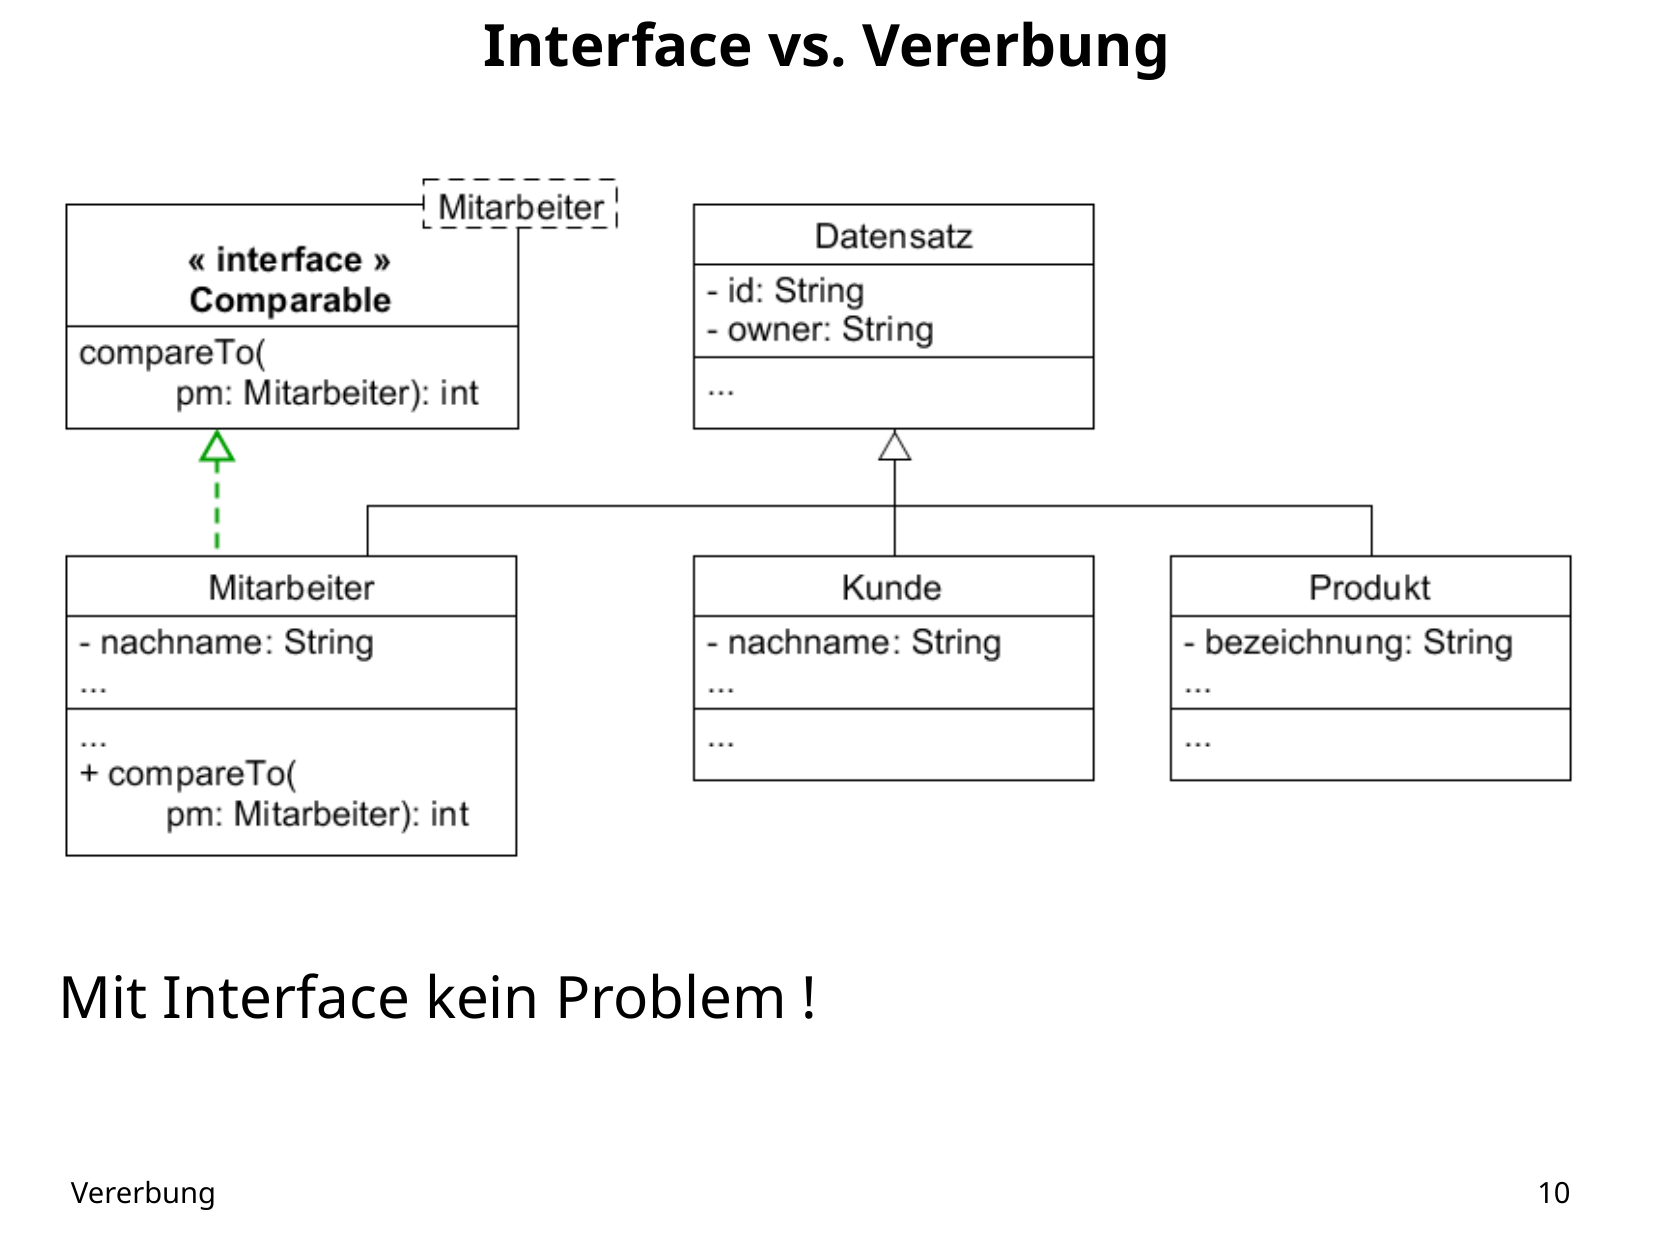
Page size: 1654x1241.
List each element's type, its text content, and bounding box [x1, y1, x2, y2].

list Mit Interface kein Problem ! [59, 956, 1607, 1146]
title Interface vs. Vererbung [0, 5, 1654, 83]
picture [64, 177, 1574, 859]
